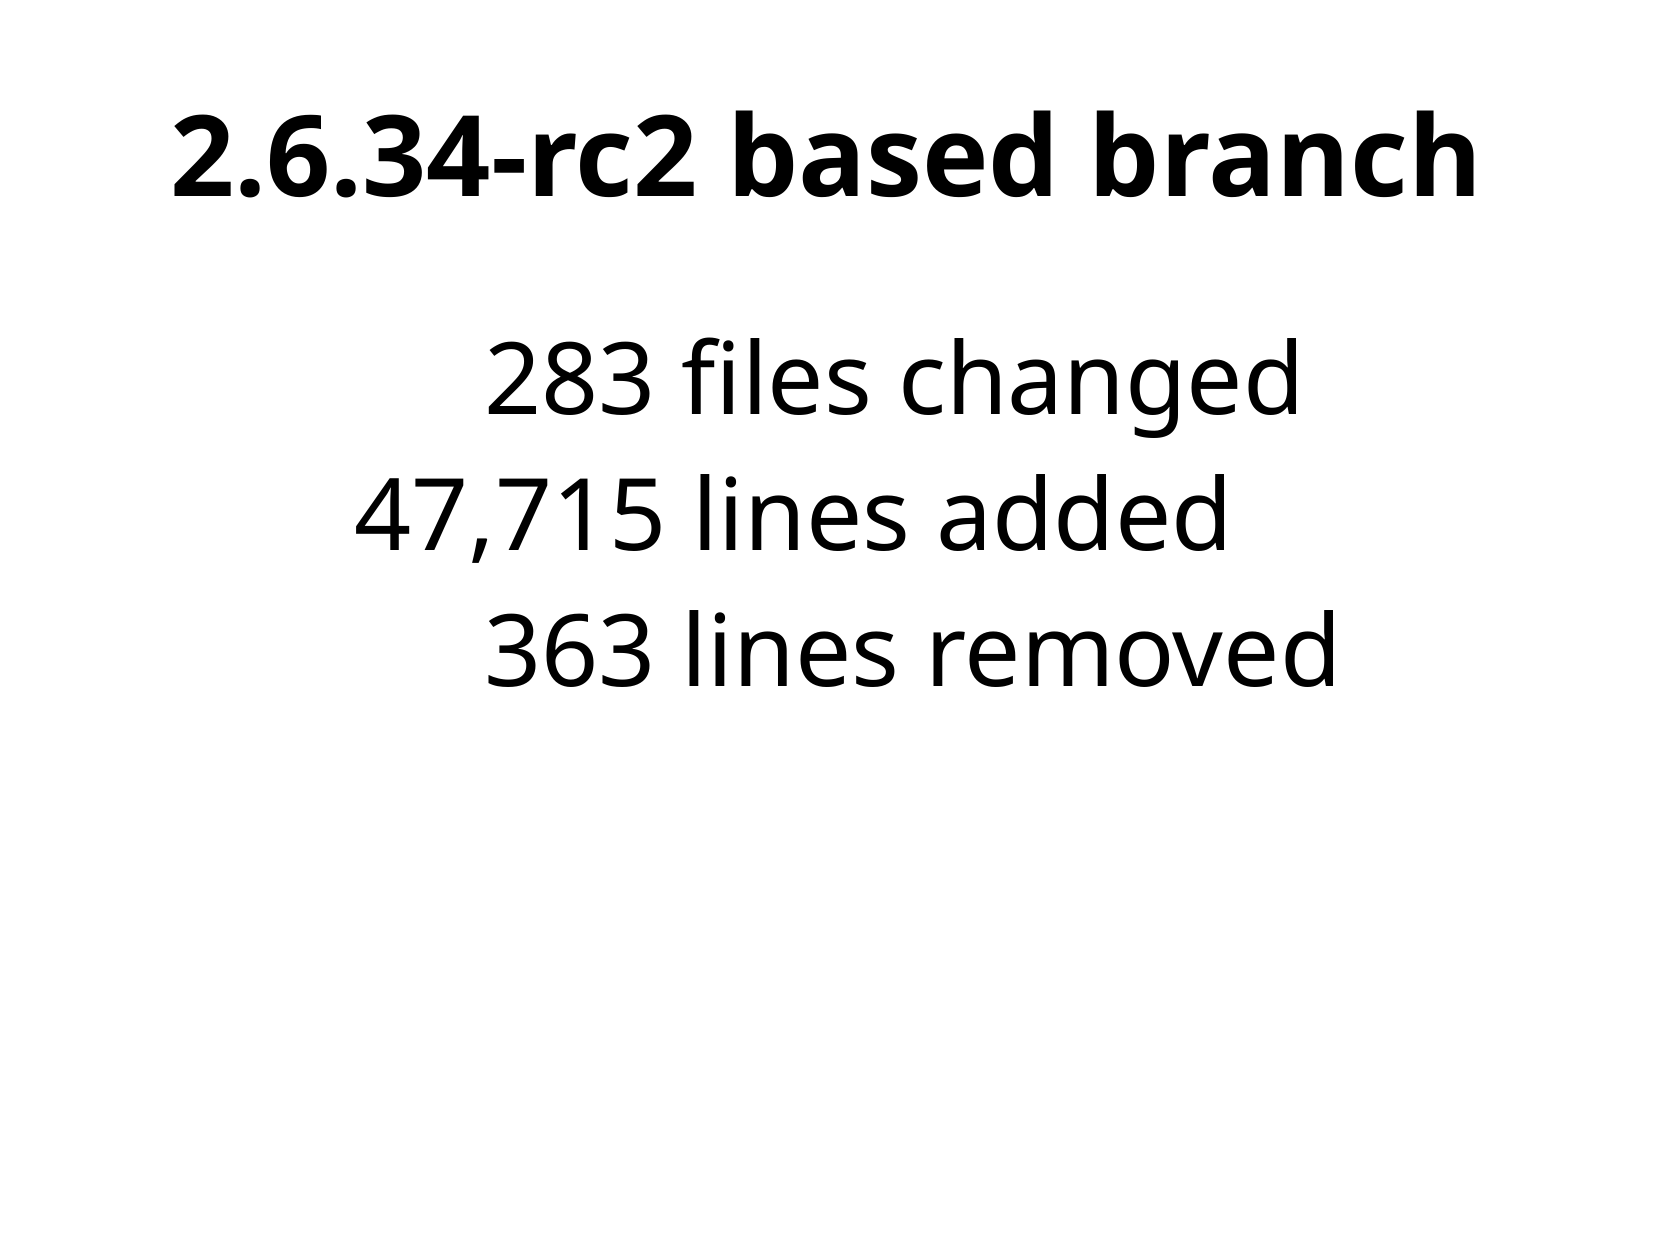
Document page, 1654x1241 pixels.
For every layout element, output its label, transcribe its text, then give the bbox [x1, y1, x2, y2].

title 2.6.34-rc2 based branch [82, 56, 1571, 250]
text_box 283 files changed 47,715 lines added 363 lines removed [339, 300, 1313, 676]
